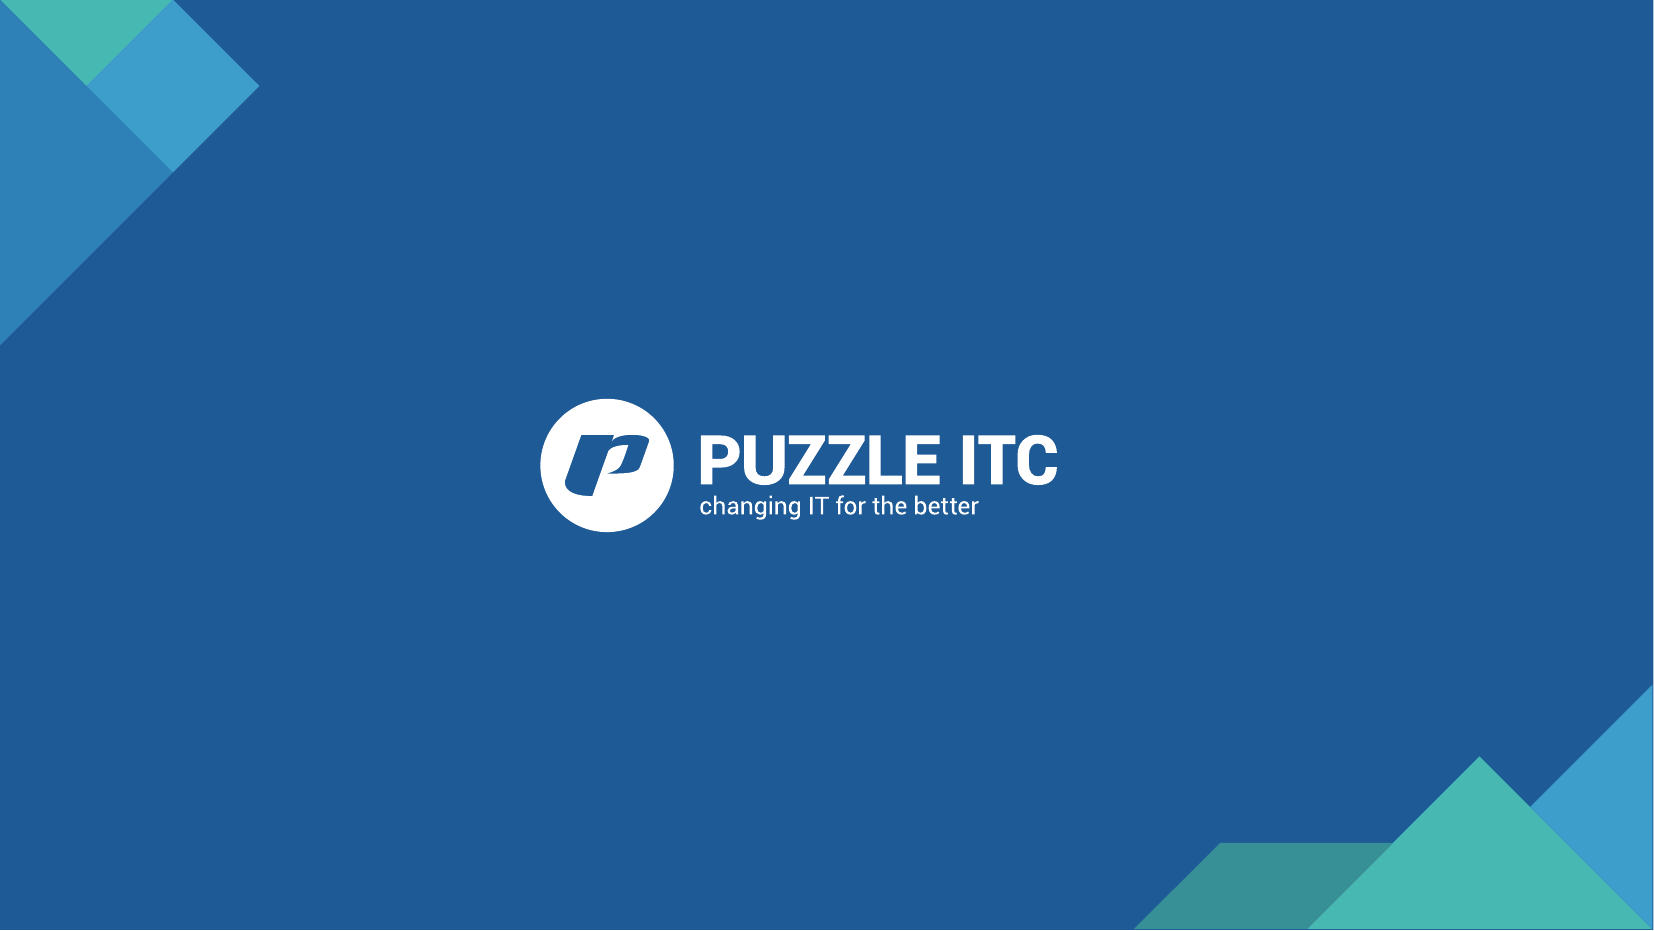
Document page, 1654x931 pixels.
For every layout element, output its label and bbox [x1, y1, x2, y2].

picture [540, 397, 1057, 533]
